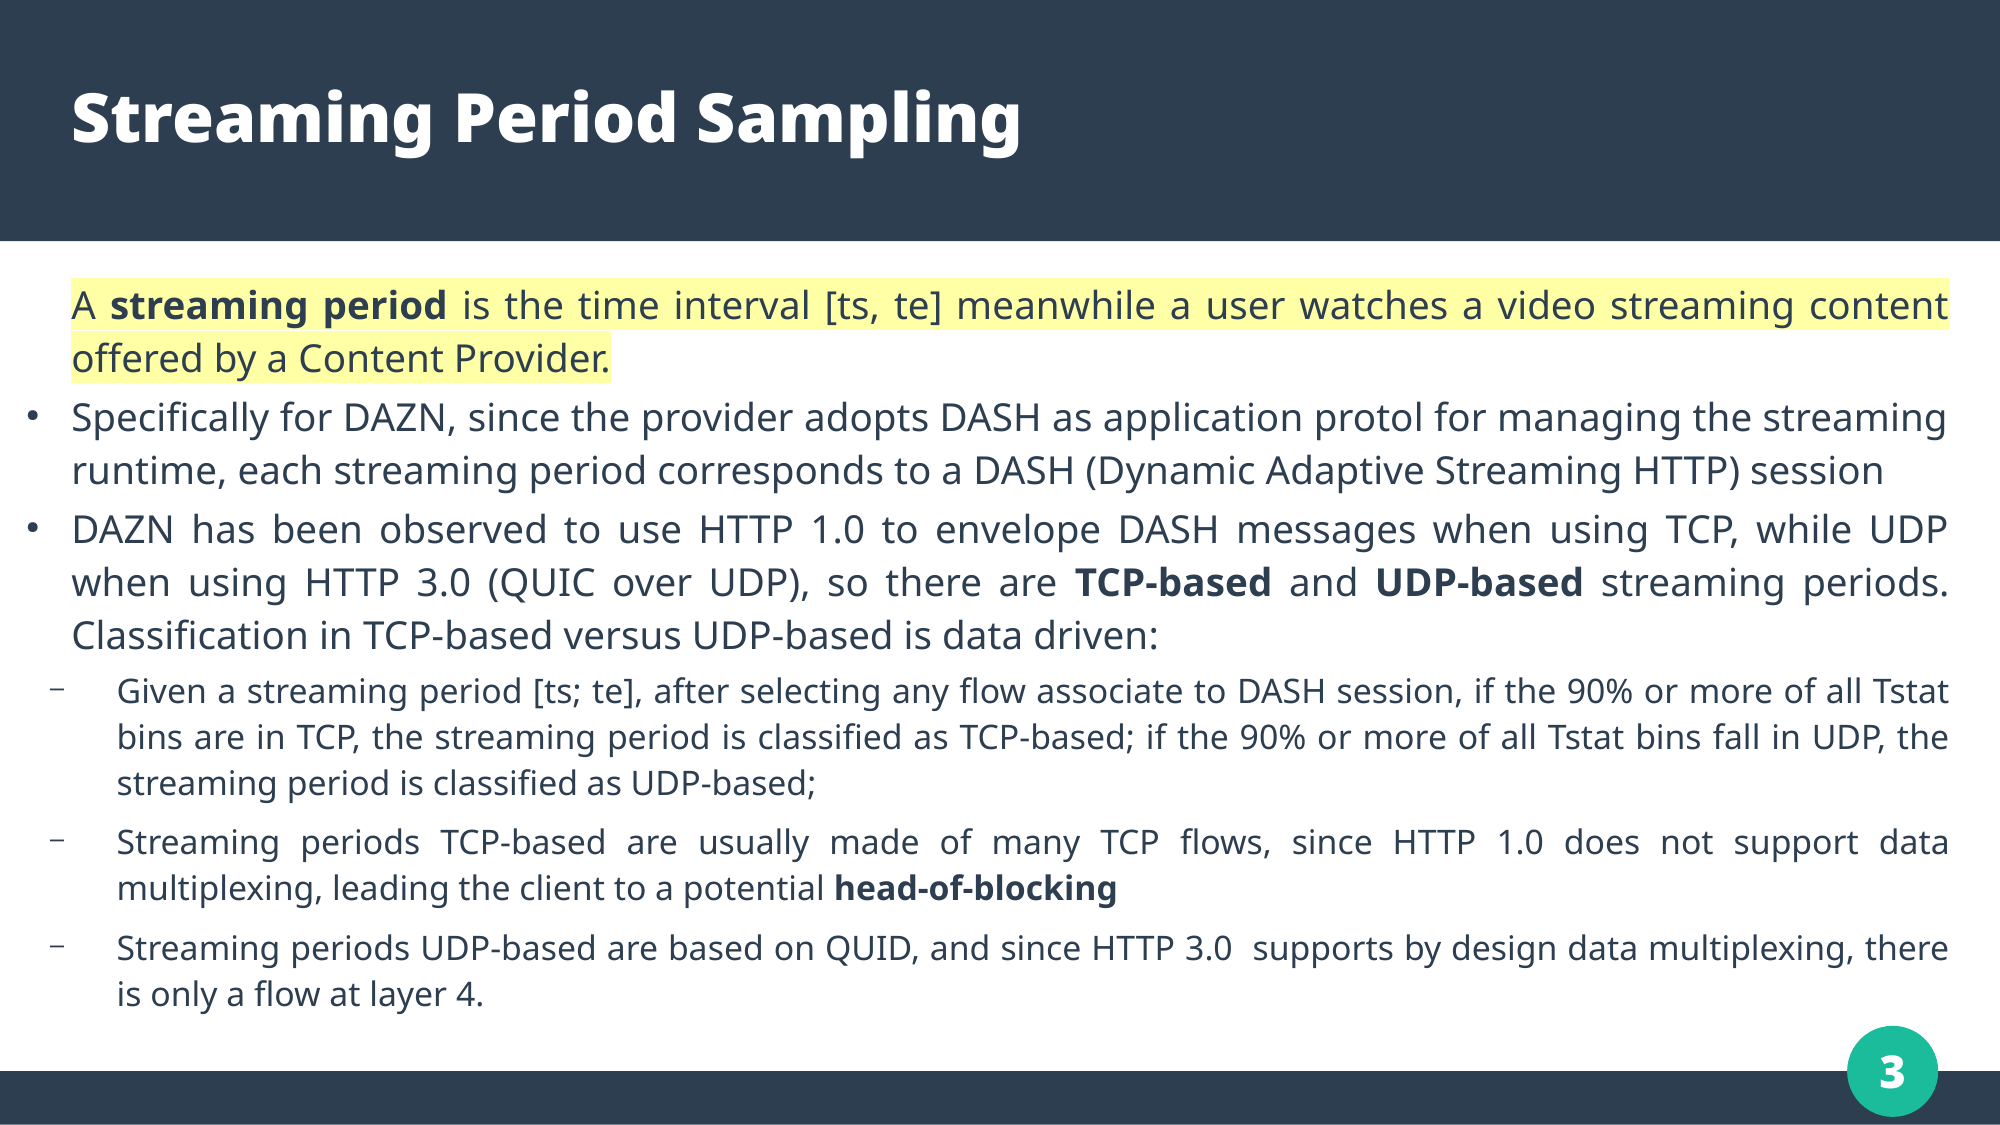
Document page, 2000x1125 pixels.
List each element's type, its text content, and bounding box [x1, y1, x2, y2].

list A streaming period is the time interval [ts, te] meanwhile a user watches a video streaming content offered by a Content Provider. Specifically for DAZN, since the provider adopts DASH as application protol for managing the streaming runtime, each streaming period corresponds to a DASH (Dynamic Adaptive Streaming HTTP) session DAZN has been observed to use HTTP 1.0 to envelope DASH messages when using TCP, while UDP when using HTTP 3.0 (QUIC over UDP), so there are TCP-based and UDP-based streaming periods. Classification in TCP-based versus UDP-based is data driven: Given a streaming period [ts; te], after selecting any flow associate to DASH session, if the 90% or more of all Tstat bins are in TCP, the streaming period is classified as TCP-based; if the 90% or more of all Tstat bins fall in UDP, the streaming period is classified as UDP-based; Streaming periods TCP-based are usually made of many TCP flows, since HTTP 1.0 does not support data multiplexing, leading the client to a potential head-of-blocking Streaming periods UDP-based are based on QUID, and since HTTP 3.0 supports by design data multiplexing, there is only a flow at layer 4. [25, 271, 1951, 1022]
title Streaming Period Sampling [71, 44, 1929, 188]
